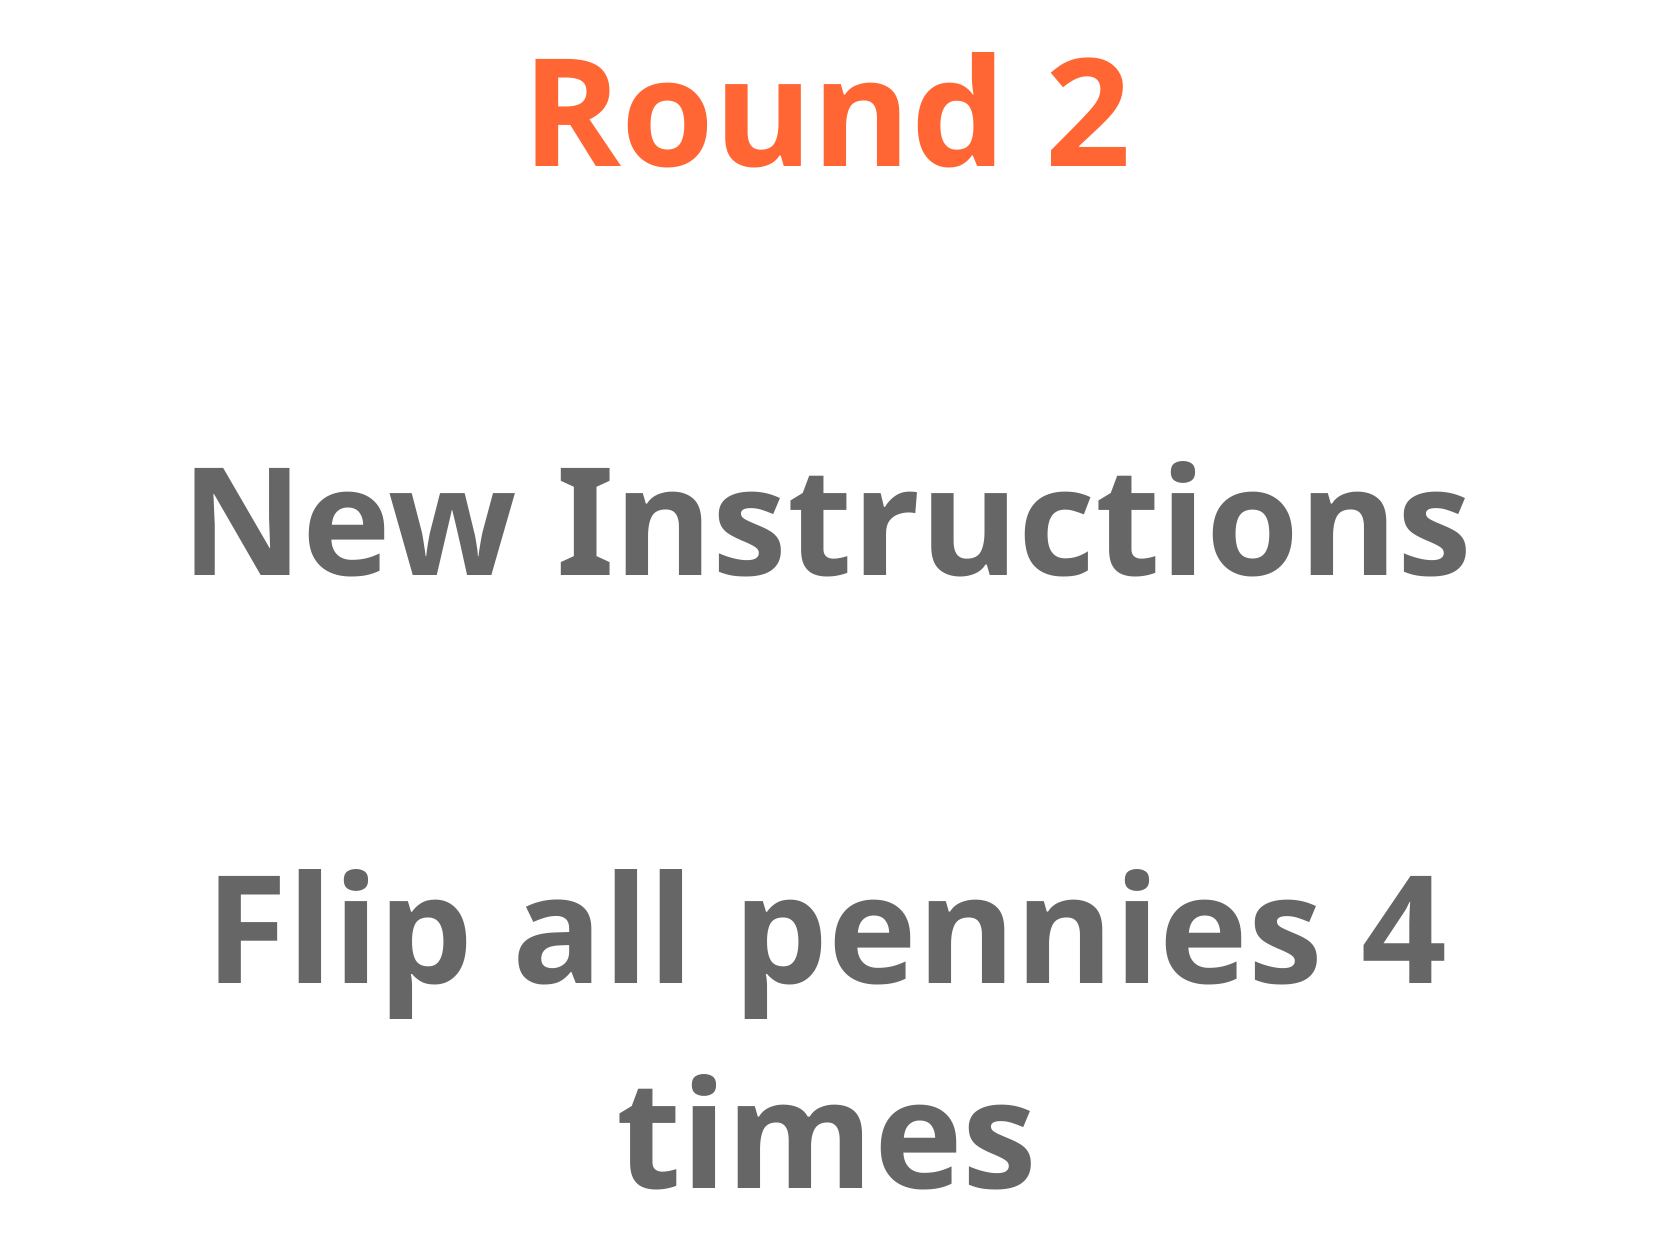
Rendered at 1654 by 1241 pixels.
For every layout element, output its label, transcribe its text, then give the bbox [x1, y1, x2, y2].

title Round 2 New Instructions Flip all pennies 4 times [59, 57, 1595, 1182]
